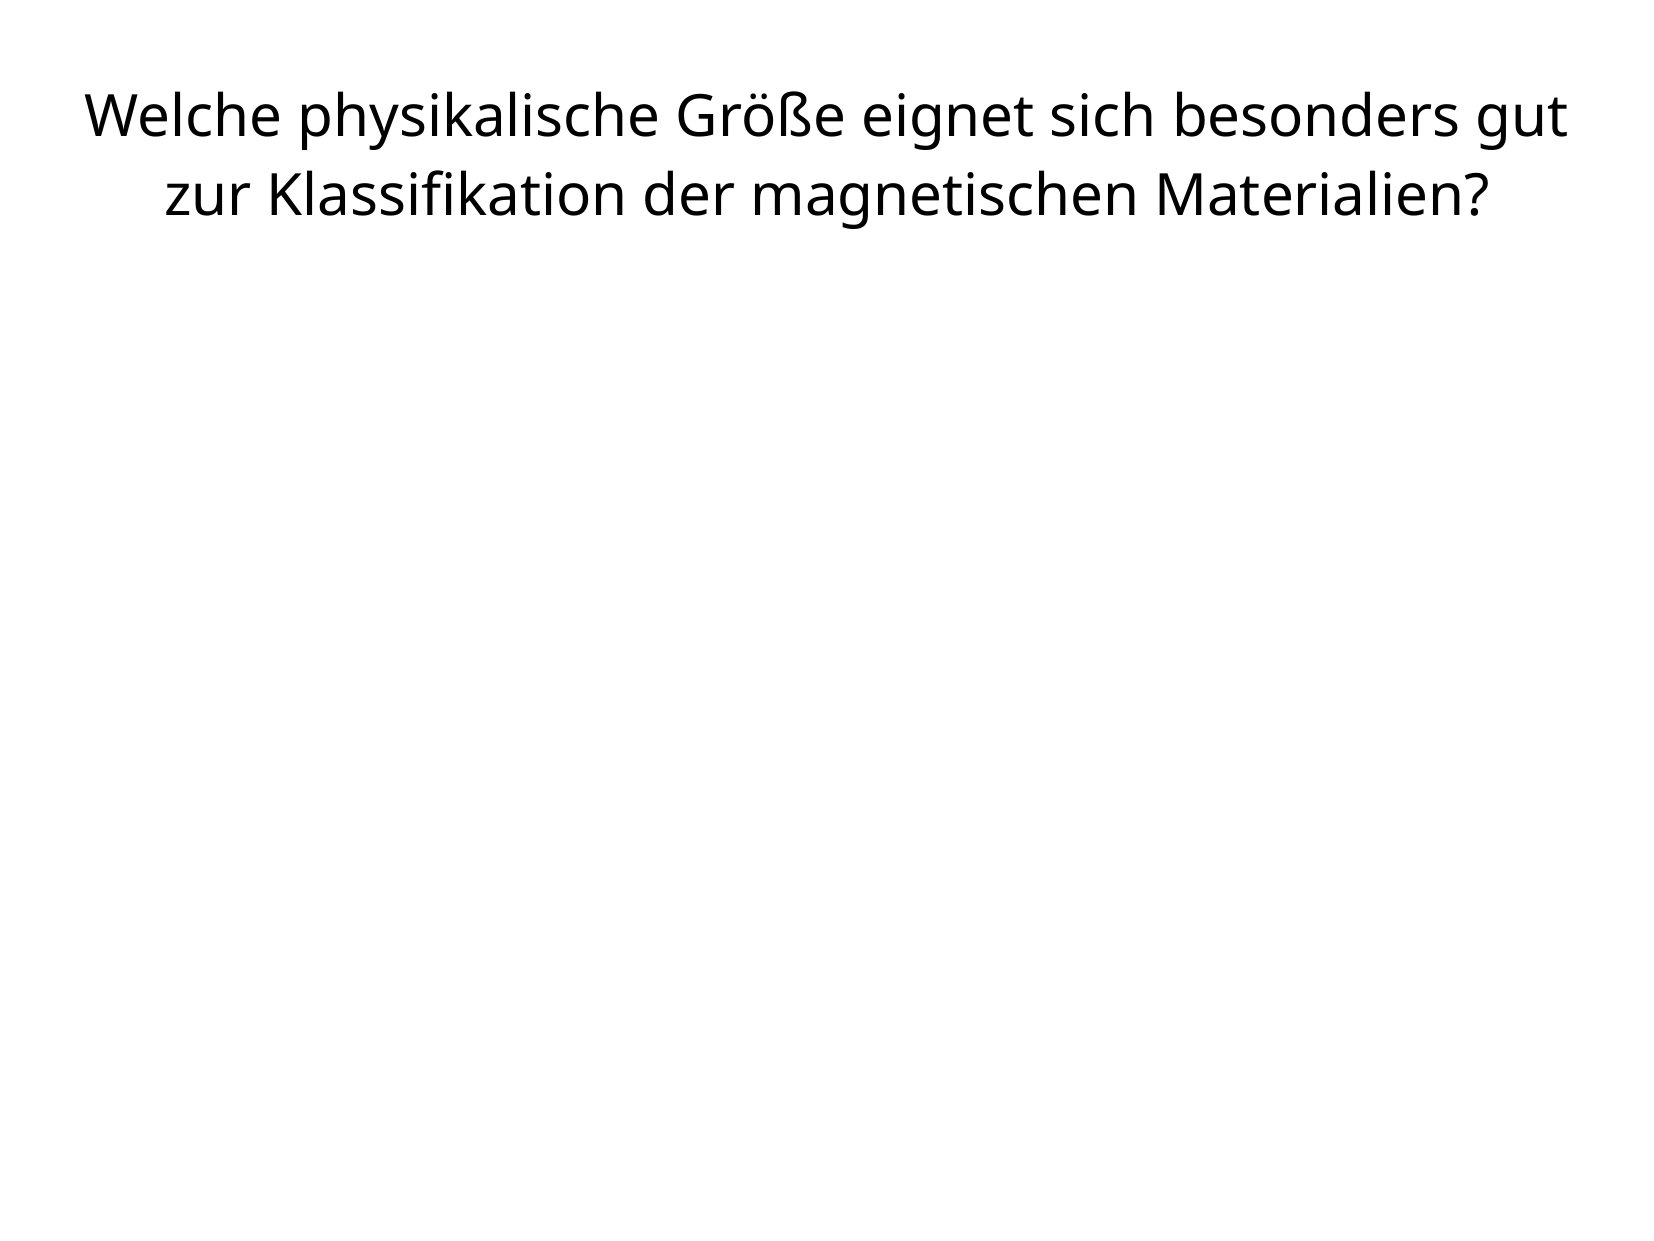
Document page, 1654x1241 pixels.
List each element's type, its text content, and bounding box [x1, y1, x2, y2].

title Welche physikalische Größe eignet sich besonders gut zur Klassifikation der magnetischen Materialien? [82, 49, 1571, 257]
